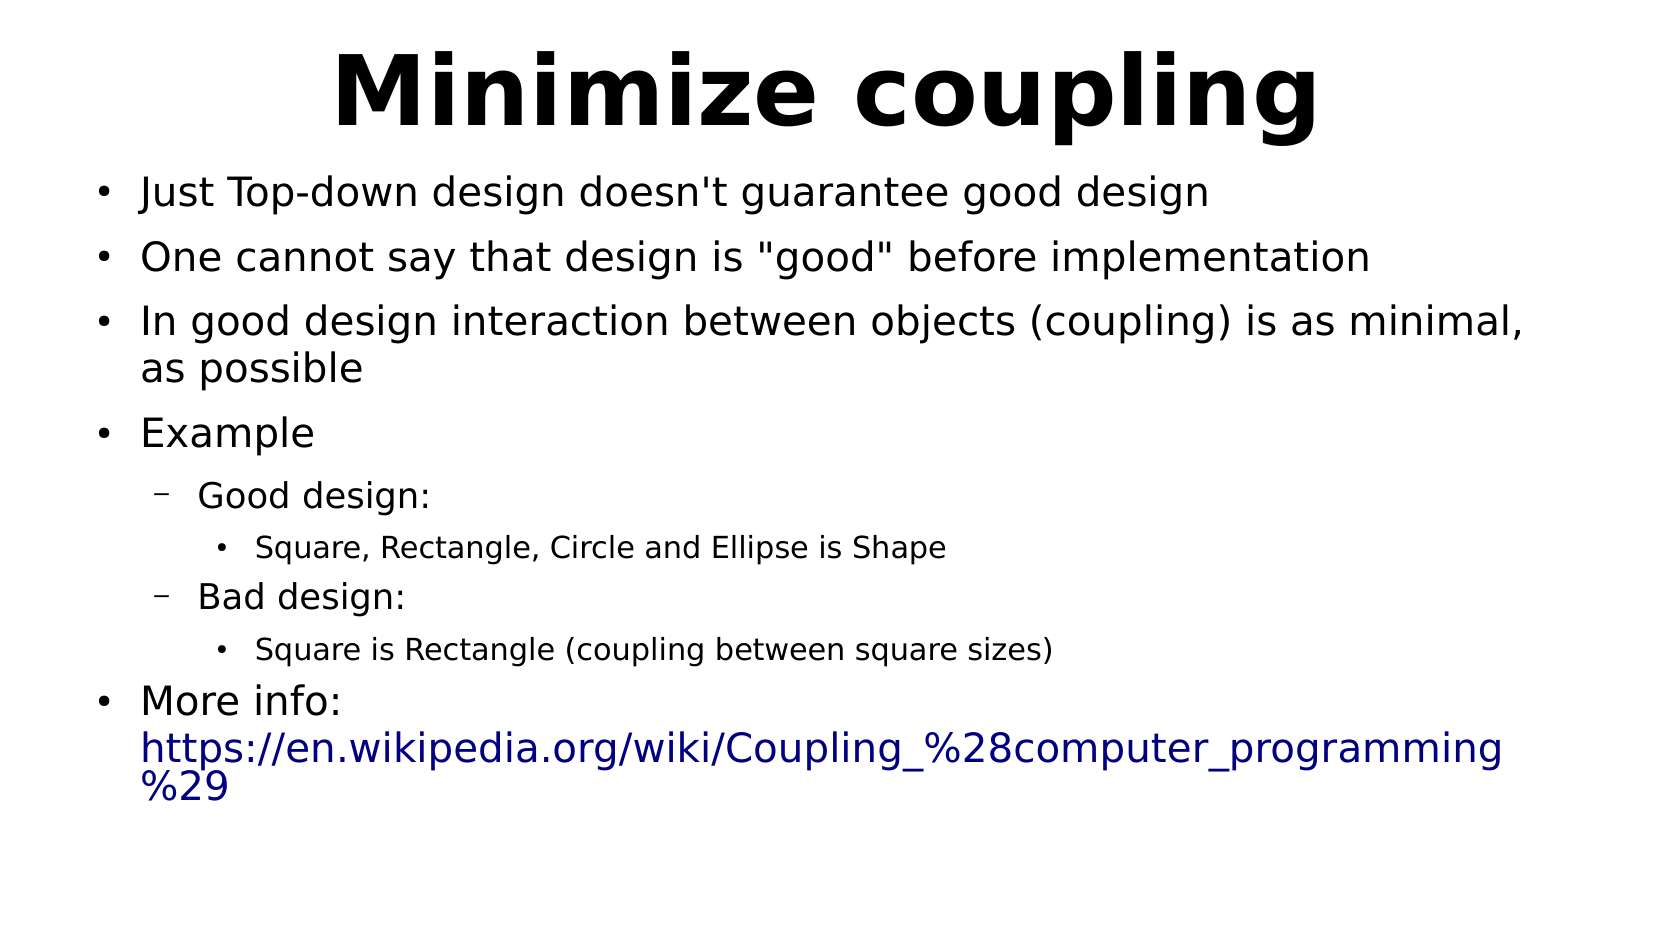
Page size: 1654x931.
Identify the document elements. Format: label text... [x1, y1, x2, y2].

list Just Top-down design doesn't guarantee good design One cannot say that design is "good" before implementation In good design interaction between objects (coupling) is as minimal, as possible Example Good design: Square, Rectangle, Circle and Ellipse is Shape Bad design: Square is Rectangle (coupling between square sizes) More info: https://en.wikipedia.org/wiki/Coupling_%28computer_programming%29 [82, 168, 1538, 869]
title Minimize coupling [82, 0, 1571, 220]
